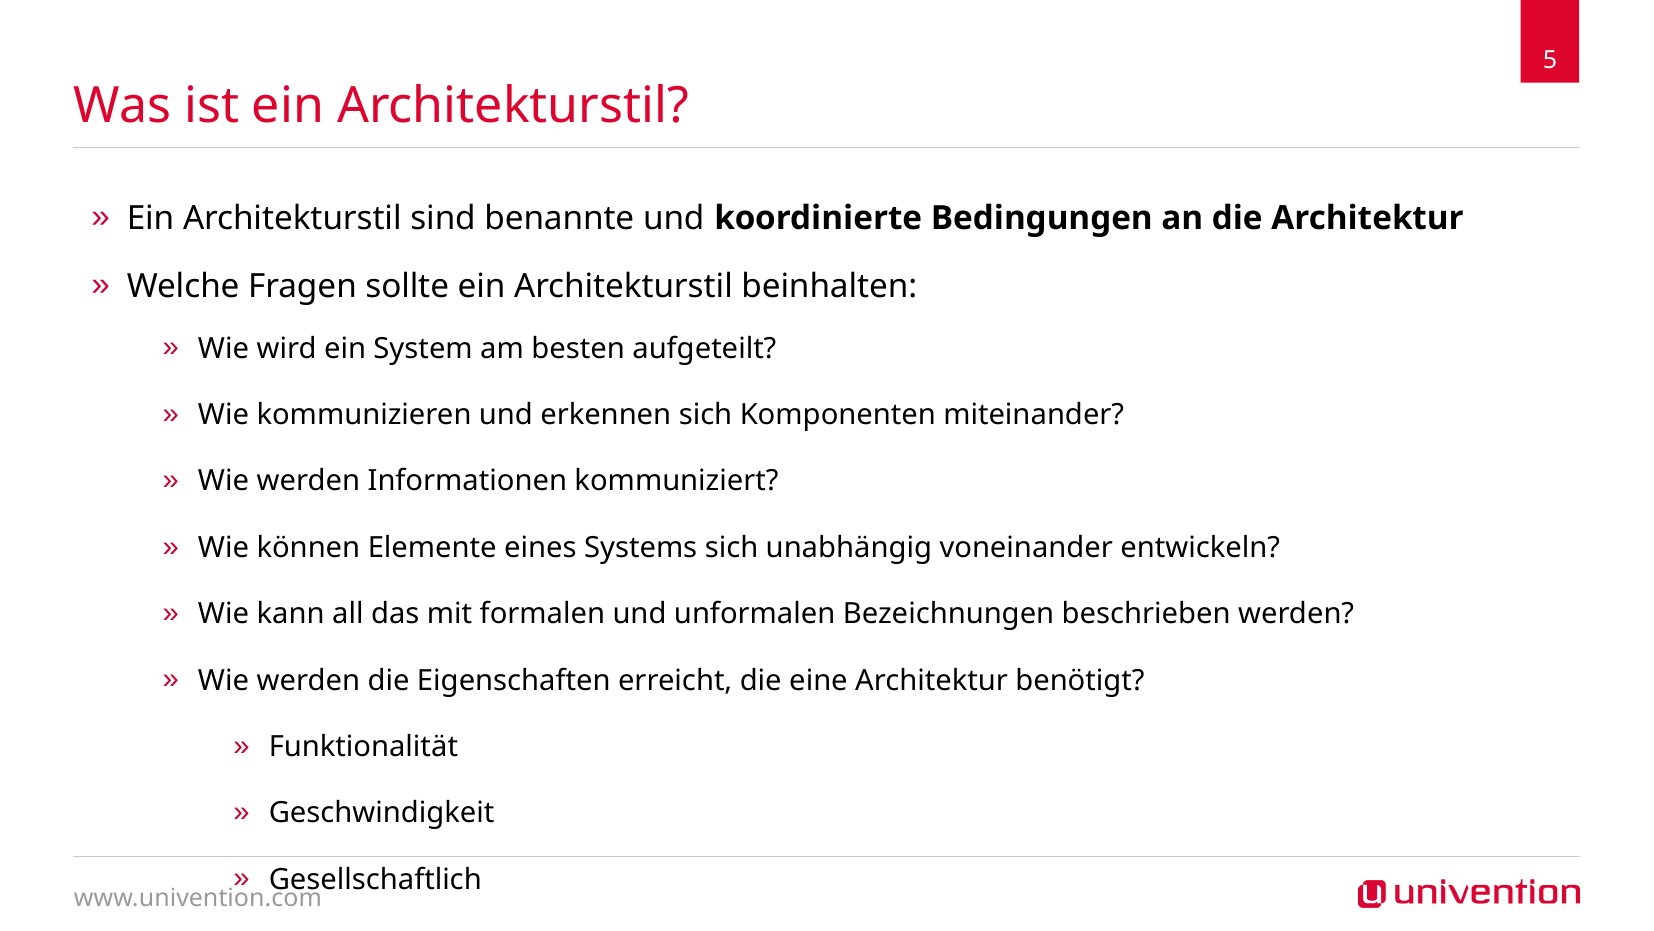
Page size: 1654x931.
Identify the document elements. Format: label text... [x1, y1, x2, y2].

title Was ist ein Architekturstil? [73, 59, 1580, 148]
list Ein Architekturstil sind benannte und koordinierte Bedingungen an die Architektur Welche Fragen sollte ein Architekturstil beinhalten: Wie wird ein System am besten aufgeteilt? Wie kommunizieren und erkennen sich Komponenten miteinander? Wie werden Informationen kommuniziert? Wie können Elemente eines Systems sich unabhängig voneinander entwickeln? Wie kann all das mit formalen und unformalen Bezeichnungen beschrieben werden? Wie werden die Eigenschaften erreicht, die eine Architektur benötigt? Funktionalität Geschwindigkeit Gesellschaftlich [73, 171, 1580, 762]
picture [1358, 879, 1580, 908]
